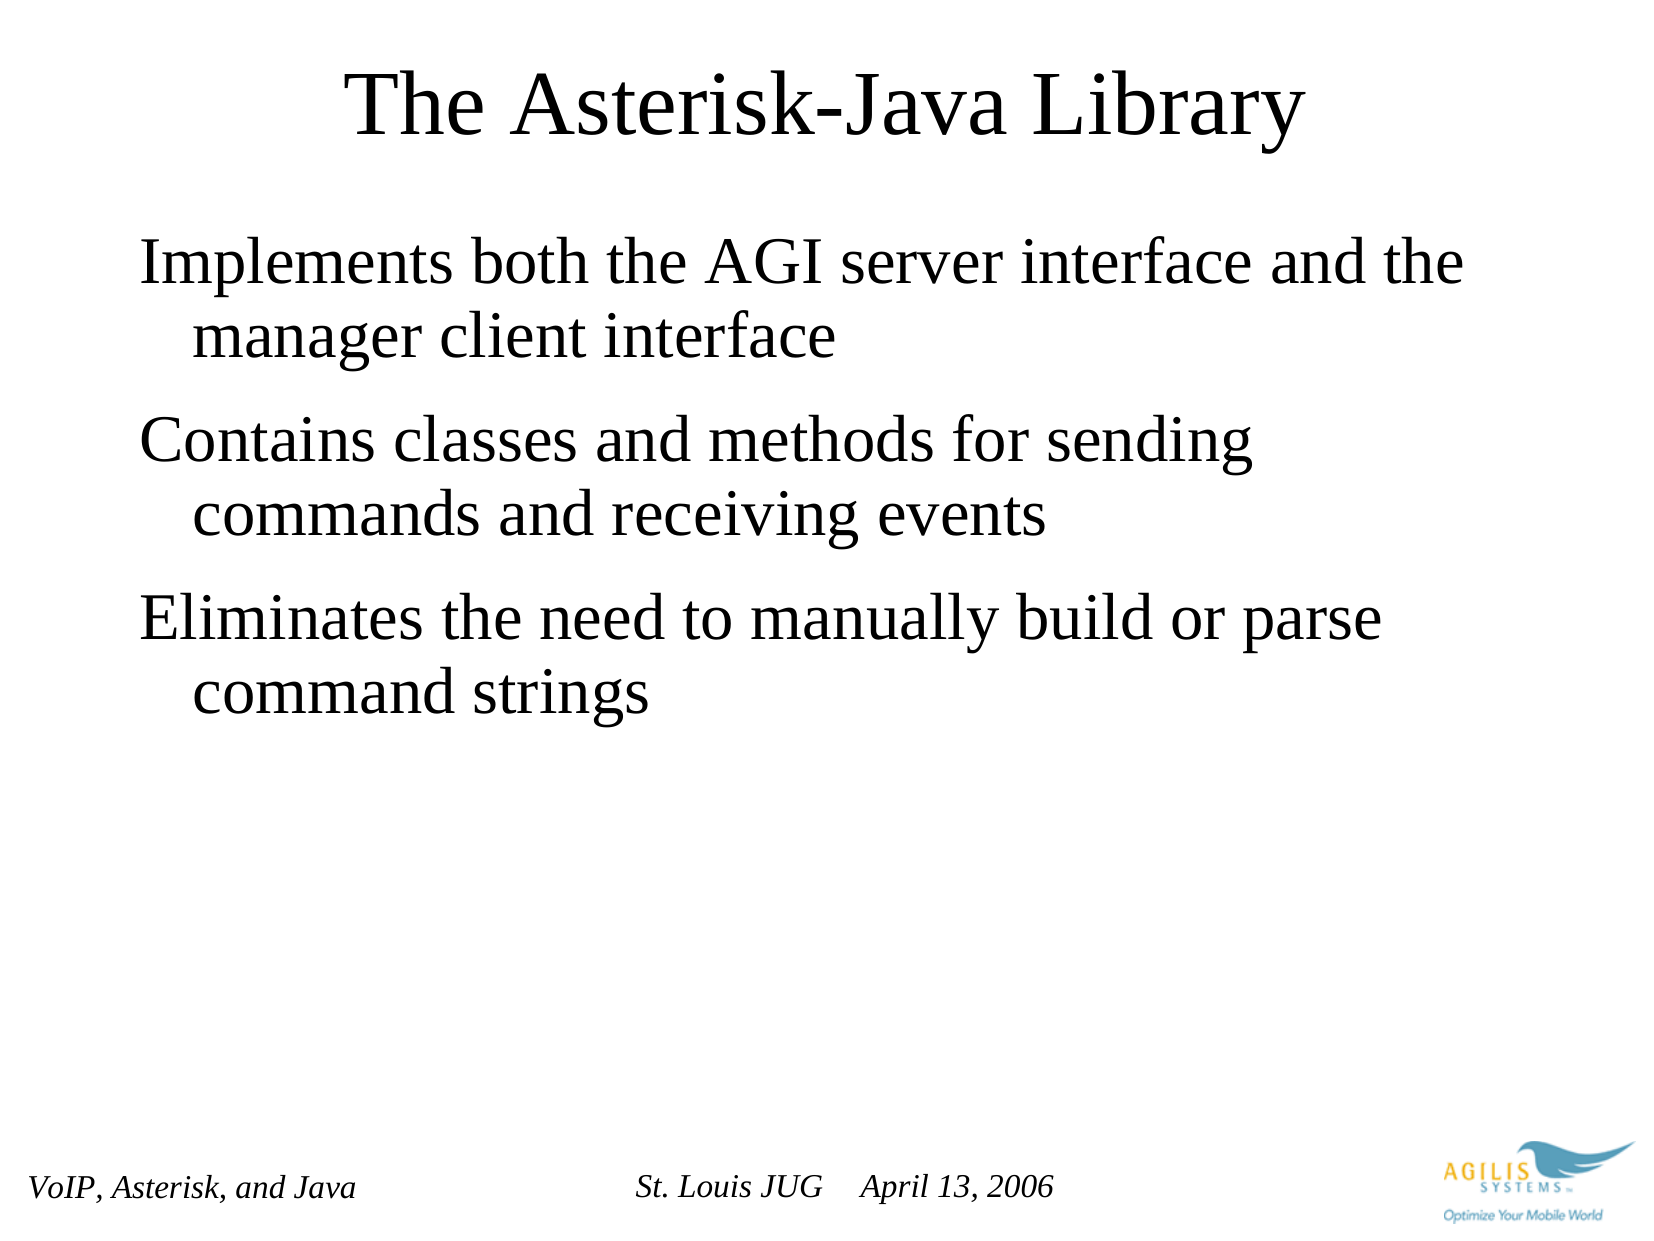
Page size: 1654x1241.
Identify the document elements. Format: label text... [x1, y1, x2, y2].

picture [1444, 1141, 1636, 1224]
list Implements both the AGI server interface and the manager client interface Contains classes and methods for sending commands and receiving events Eliminates the need to manually build or parse command strings [121, 224, 1534, 1127]
title The Asterisk-Java Library [119, 0, 1532, 208]
